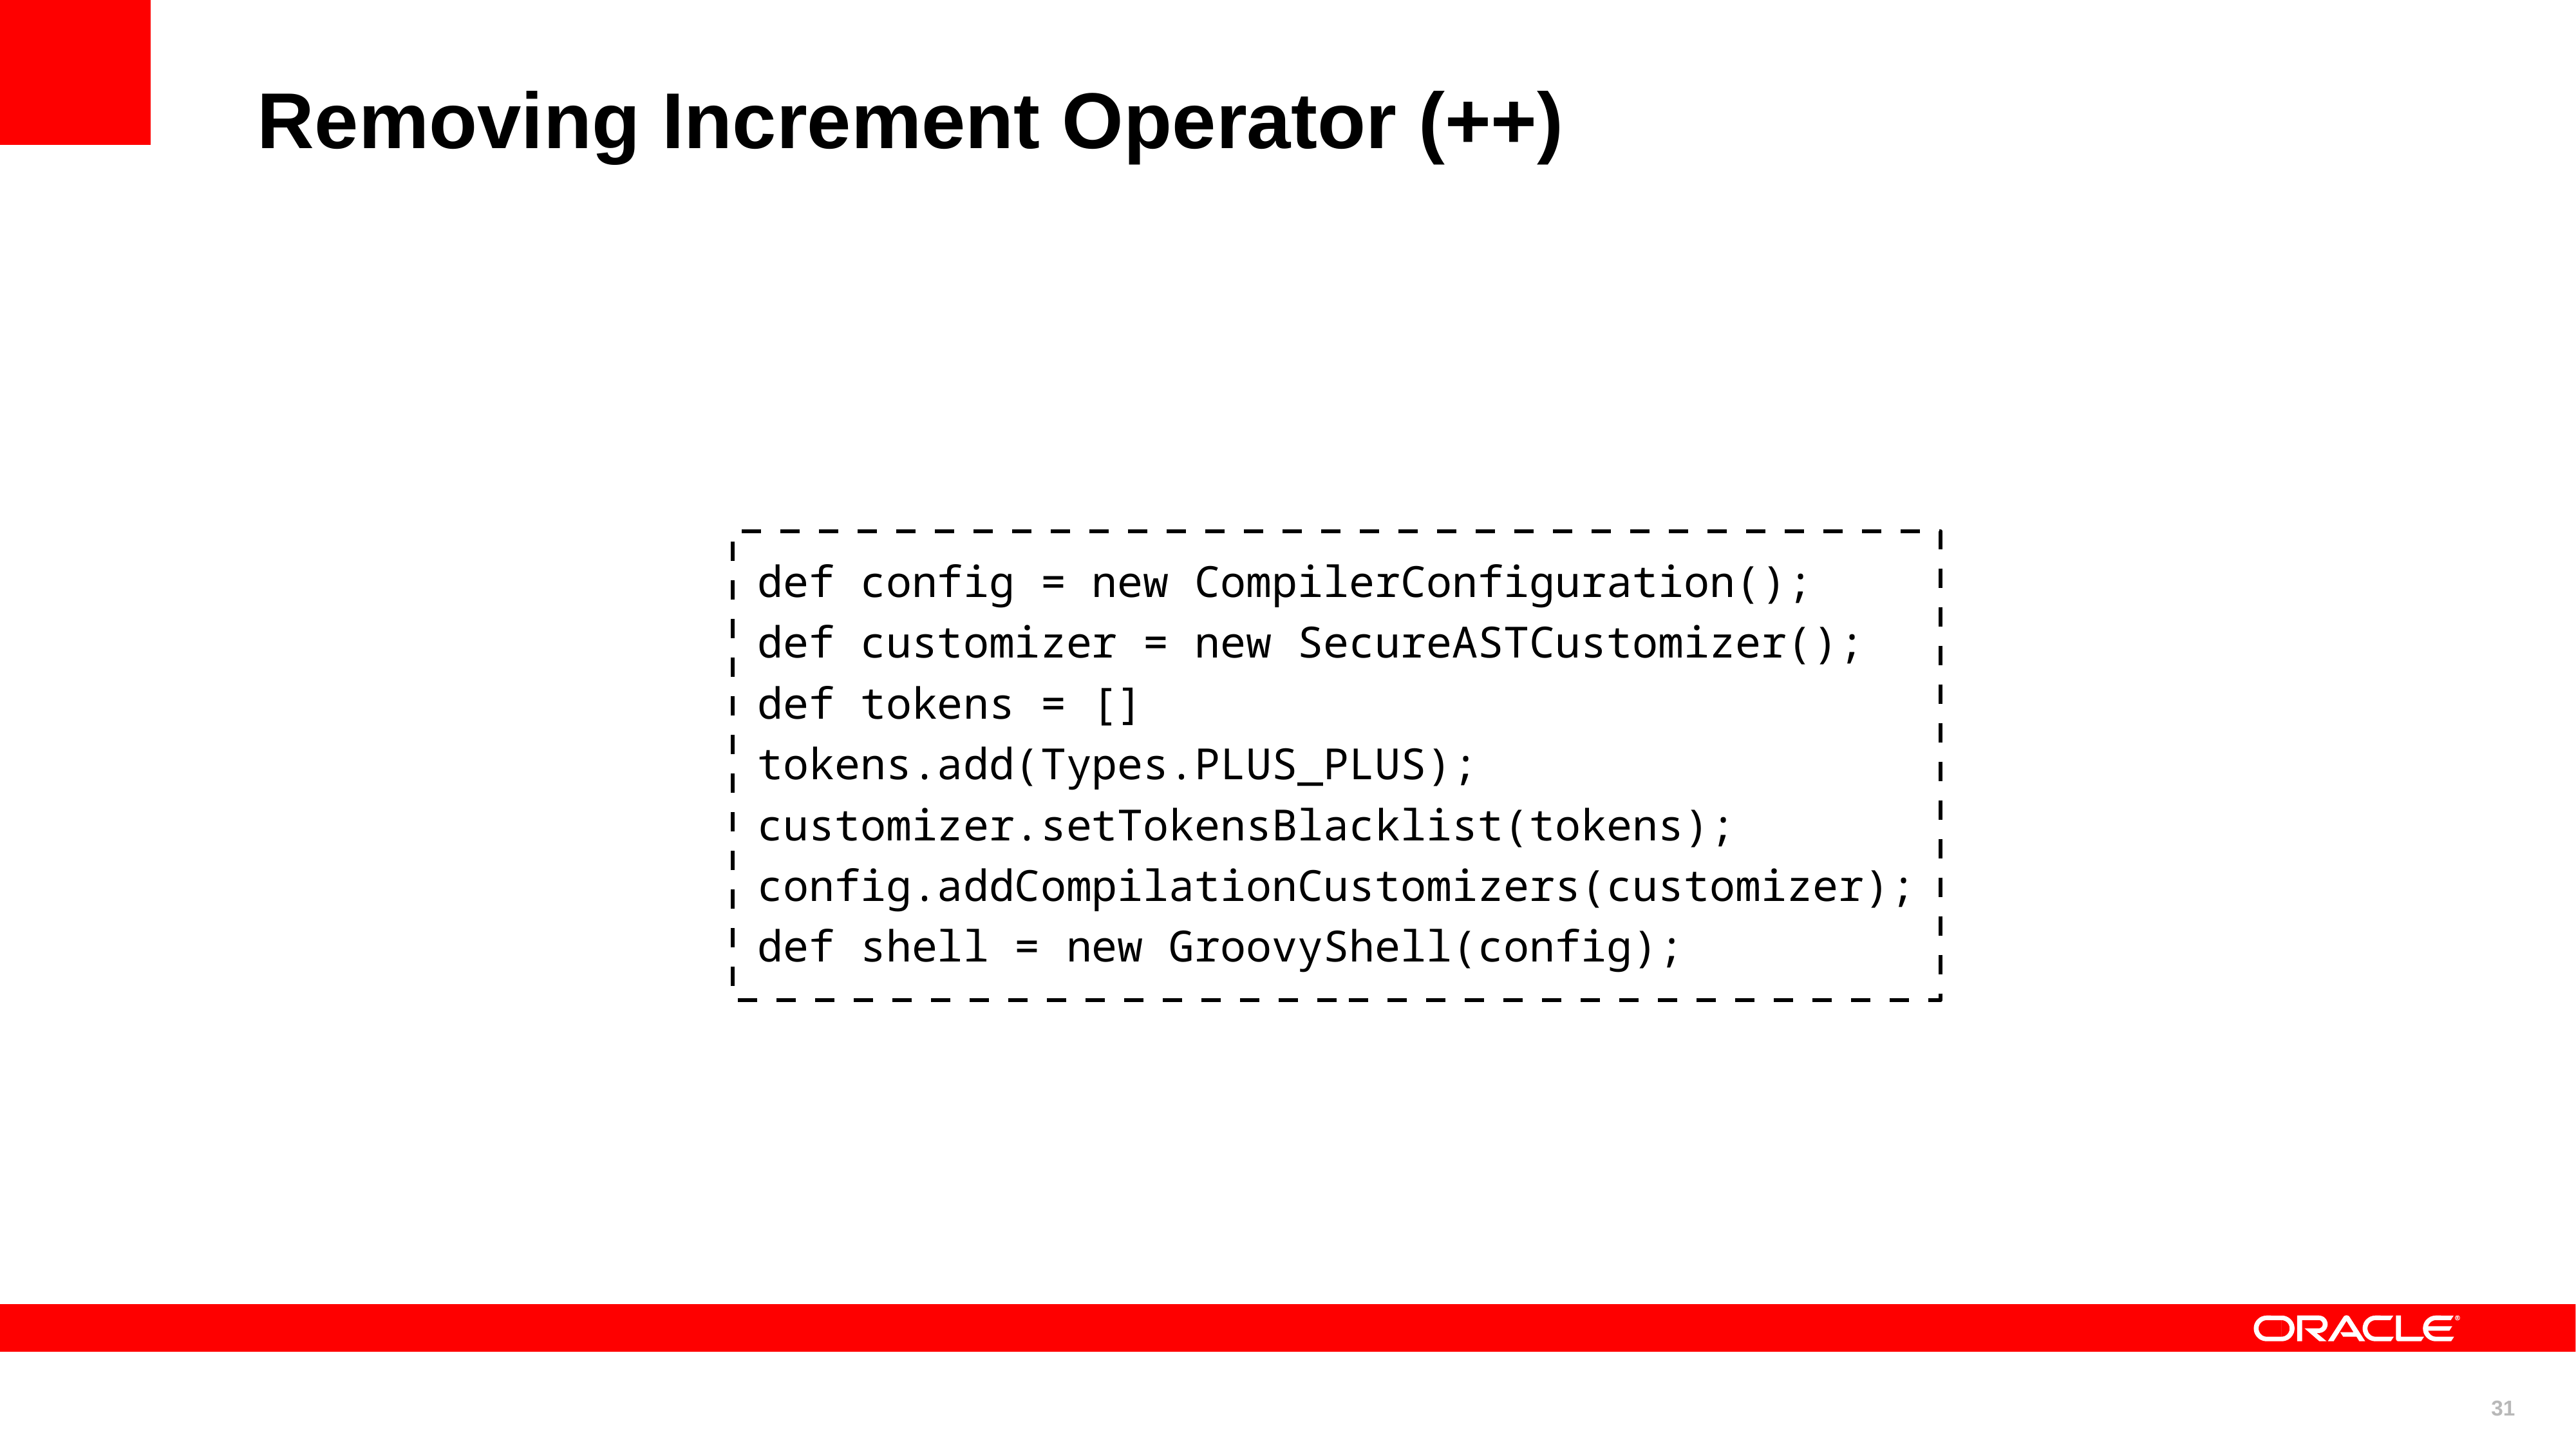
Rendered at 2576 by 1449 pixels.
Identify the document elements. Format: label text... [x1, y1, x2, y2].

title Removing Increment Operator (++) [257, 69, 2318, 251]
picture [0, 0, 151, 145]
text_box def config = new CompilerConfiguration(); def customizer = new SecureASTCustomizer(); def tokens = [] tokens.add(Types.PLUS_PLUS); customizer.setTokensBlacklist(tokens); config.addCompilationCustomizers(customizer); def shell = new GroovyShell(config); [733, 531, 1941, 1001]
picture [0, 1304, 2576, 1352]
